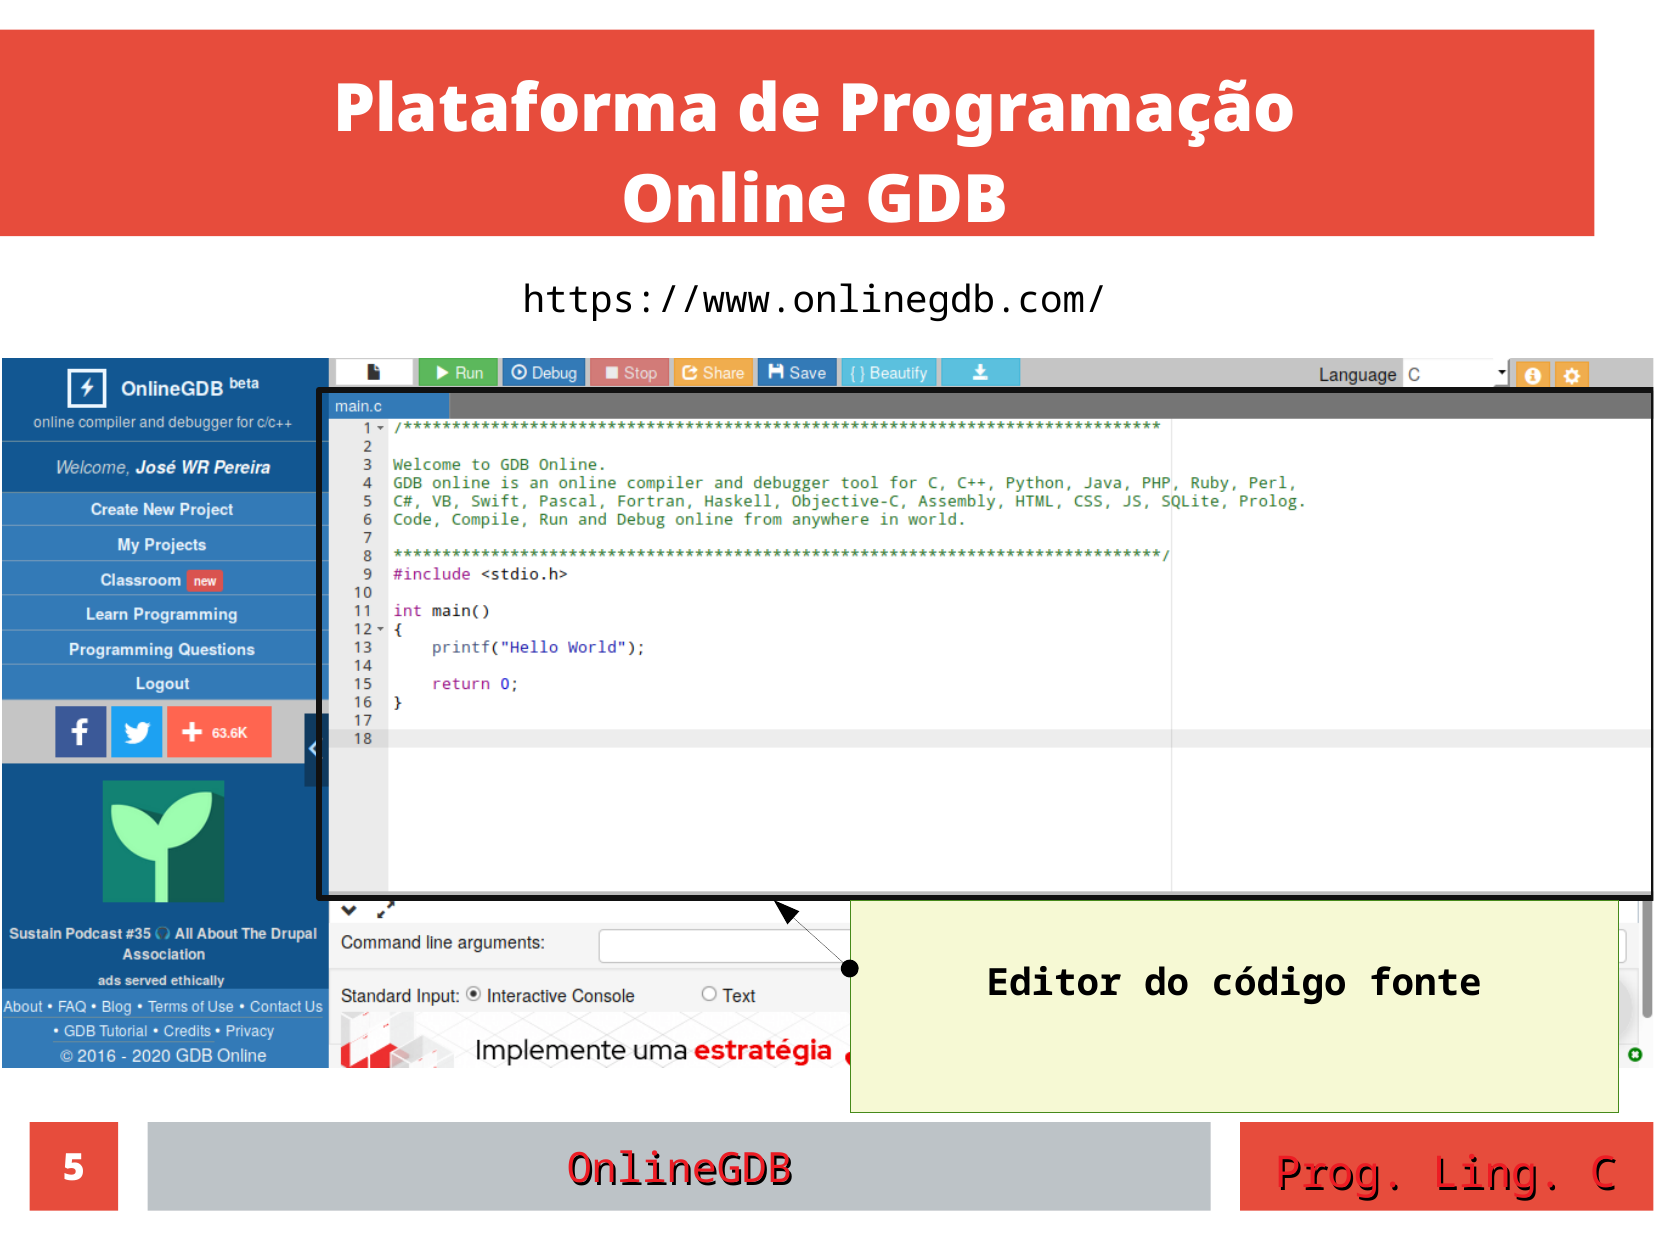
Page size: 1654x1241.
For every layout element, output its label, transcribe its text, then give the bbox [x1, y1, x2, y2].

text_box Editor do código fonte [850, 900, 1619, 1113]
picture [2, 358, 1654, 1068]
title Plataforma de Programação Online GDB [283, 60, 1347, 243]
text_box https://www.onlinegdb.com/ [507, 264, 1123, 325]
text_box Prog. Ling. C [1233, 1133, 1654, 1202]
text_box OnlineGDB [197, 1133, 1162, 1199]
text_box [318, 389, 1654, 898]
